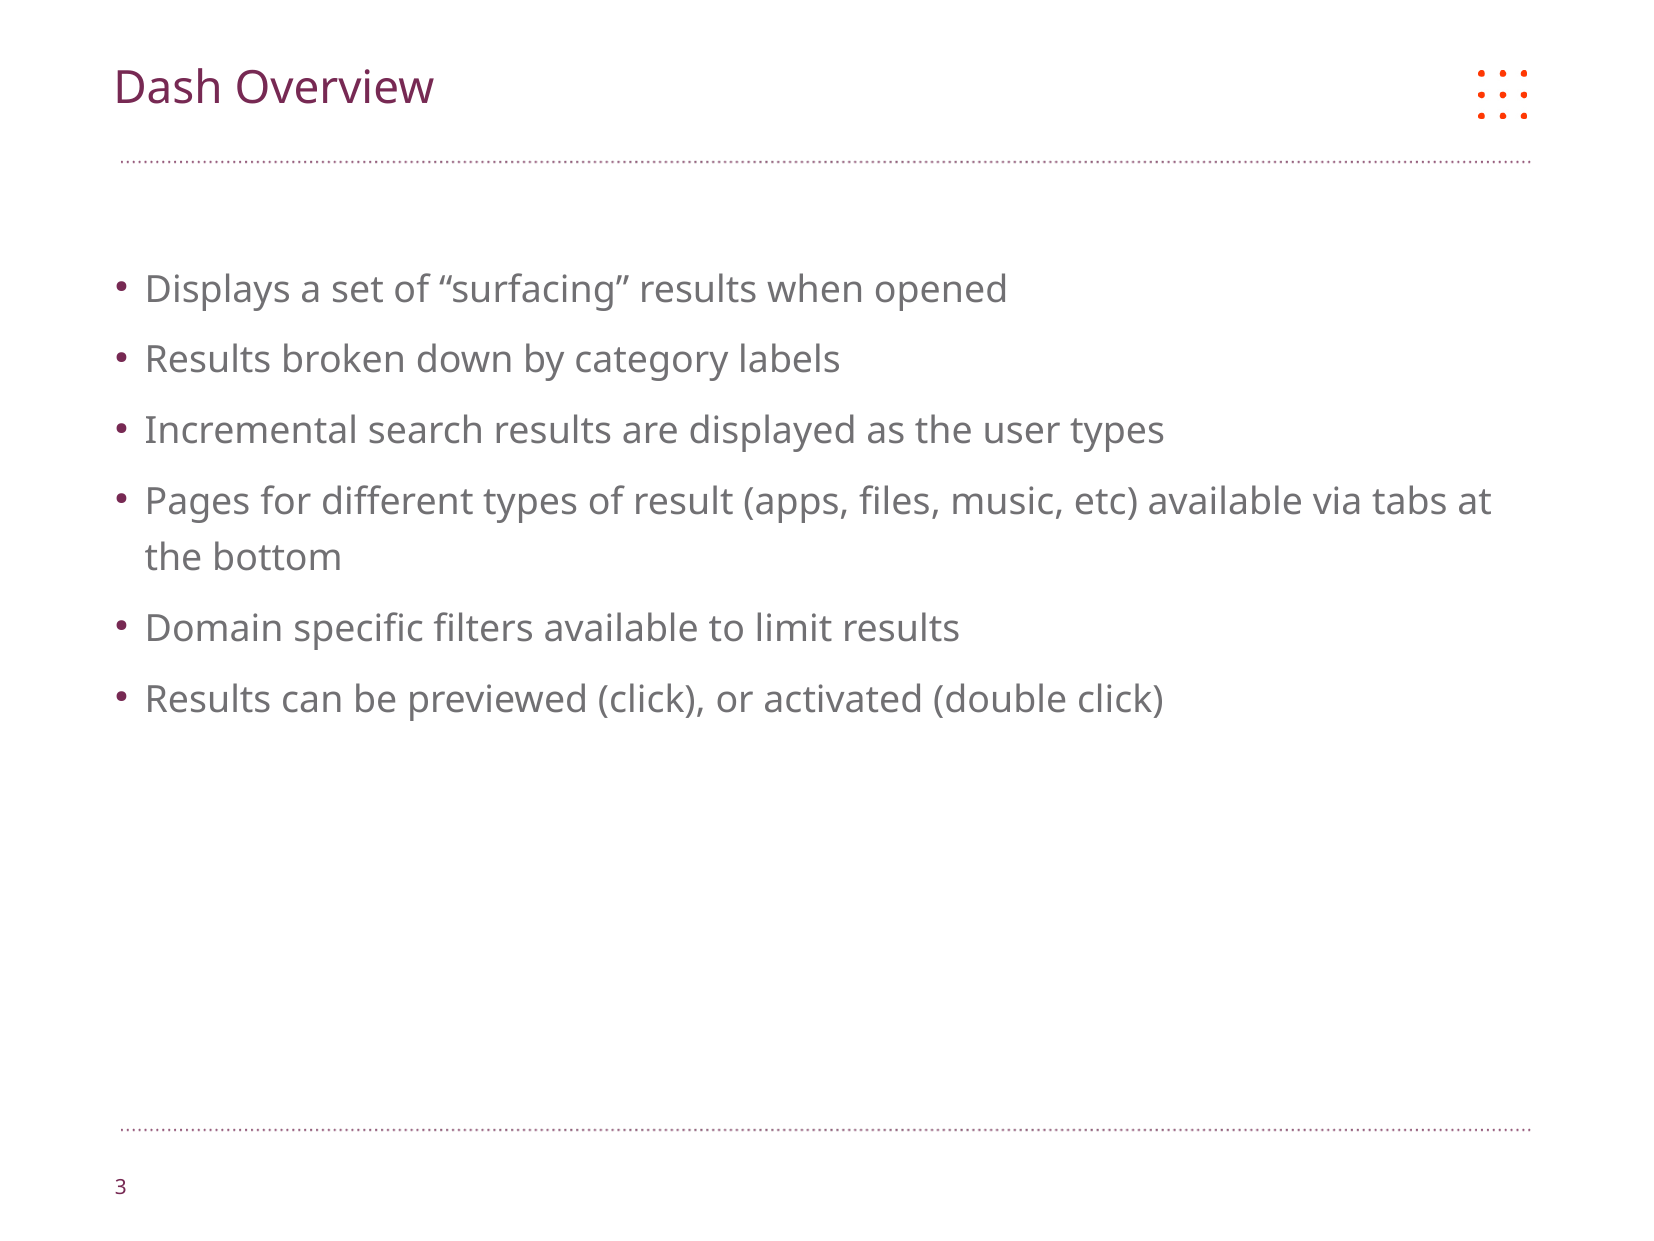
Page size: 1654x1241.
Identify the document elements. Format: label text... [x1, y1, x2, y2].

list Displays a set of “surfacing” results when opened Results broken down by category labels Incremental search results are displayed as the user types Pages for different types of result (apps, files, music, etc) available via tabs at the bottom Domain specific filters available to limit results Results can be previewed (click), or activated (double click) [115, 256, 1540, 977]
picture [111, 159, 1533, 166]
picture [111, 1127, 1533, 1134]
picture [1478, 70, 1527, 119]
title Dash Overview [113, 48, 1382, 124]
